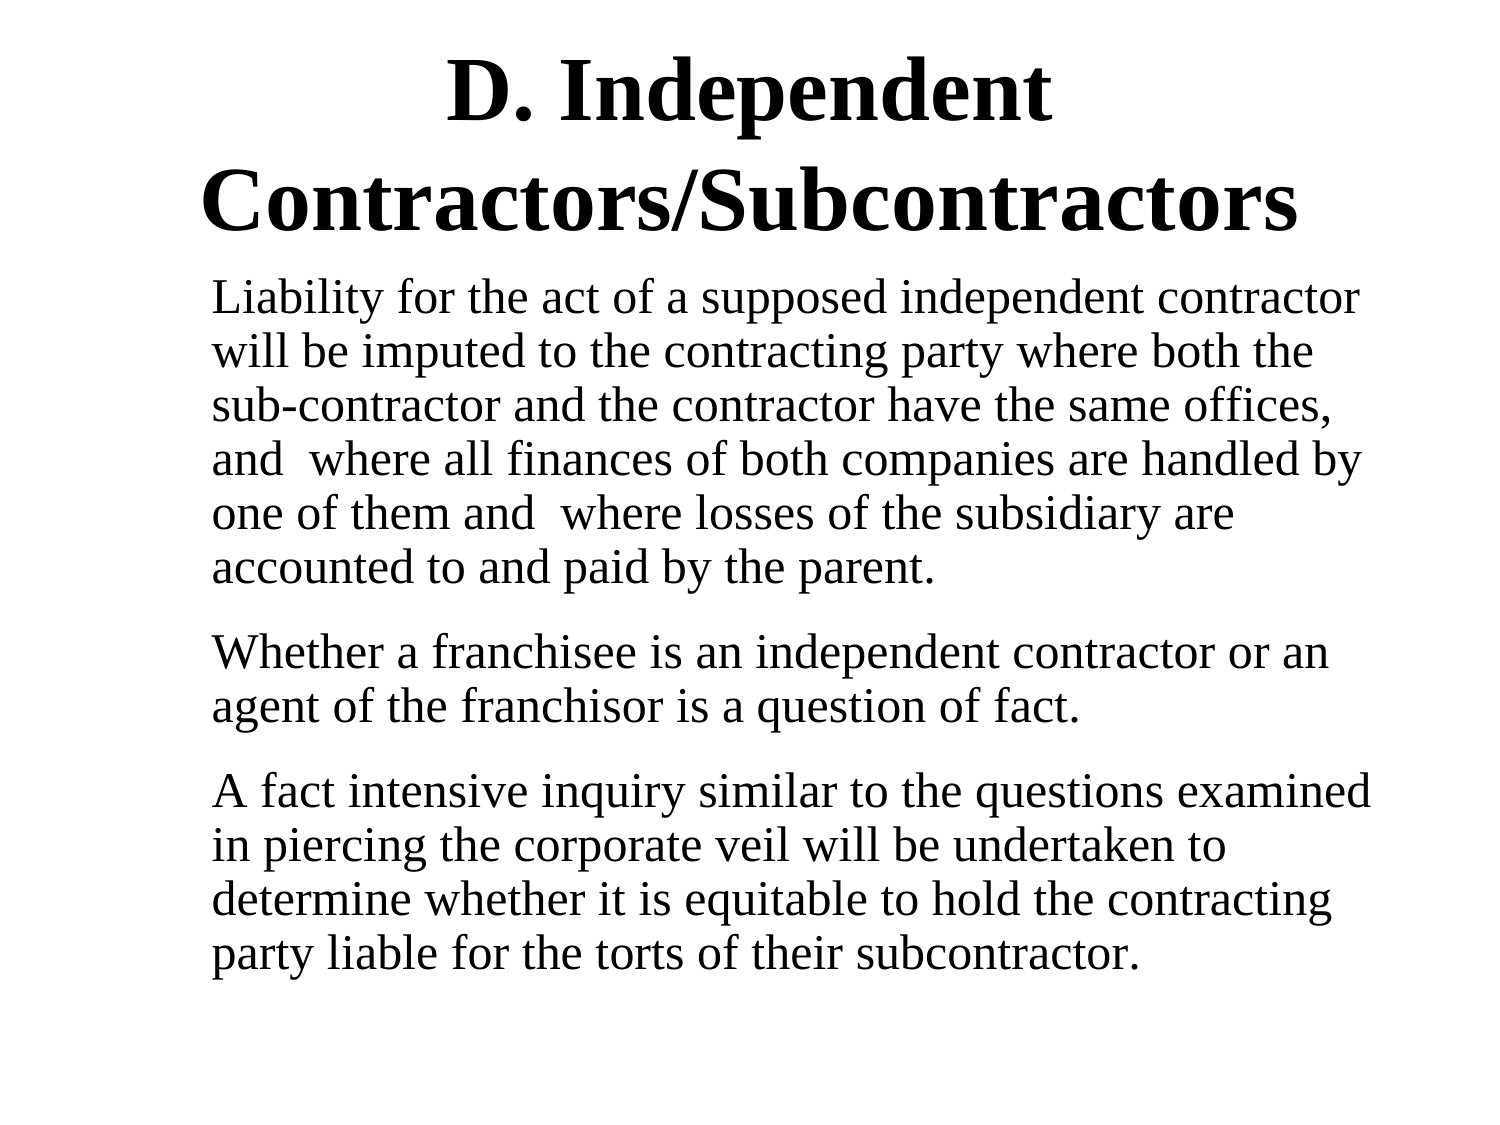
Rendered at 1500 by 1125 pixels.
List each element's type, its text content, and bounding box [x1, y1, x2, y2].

list Liability for the act of a supposed independent contractor will be imputed to the contracting party where both the sub-contractor and the contractor have the same offices, and where all finances of both companies are handled by one of them and where losses of the subsidiary are accounted to and paid by the parent. Whether a franchisee is an independent contractor or an agent of the franchisor is a question of fact. A fact intensive inquiry similar to the questions examined in piercing the corporate veil will be undertaken to determine whether it is equitable to hold the contracting party liable for the torts of their subcontractor. [75, 262, 1426, 1005]
title D. Independent Contractors/Subcontractors [75, 45, 1426, 233]
